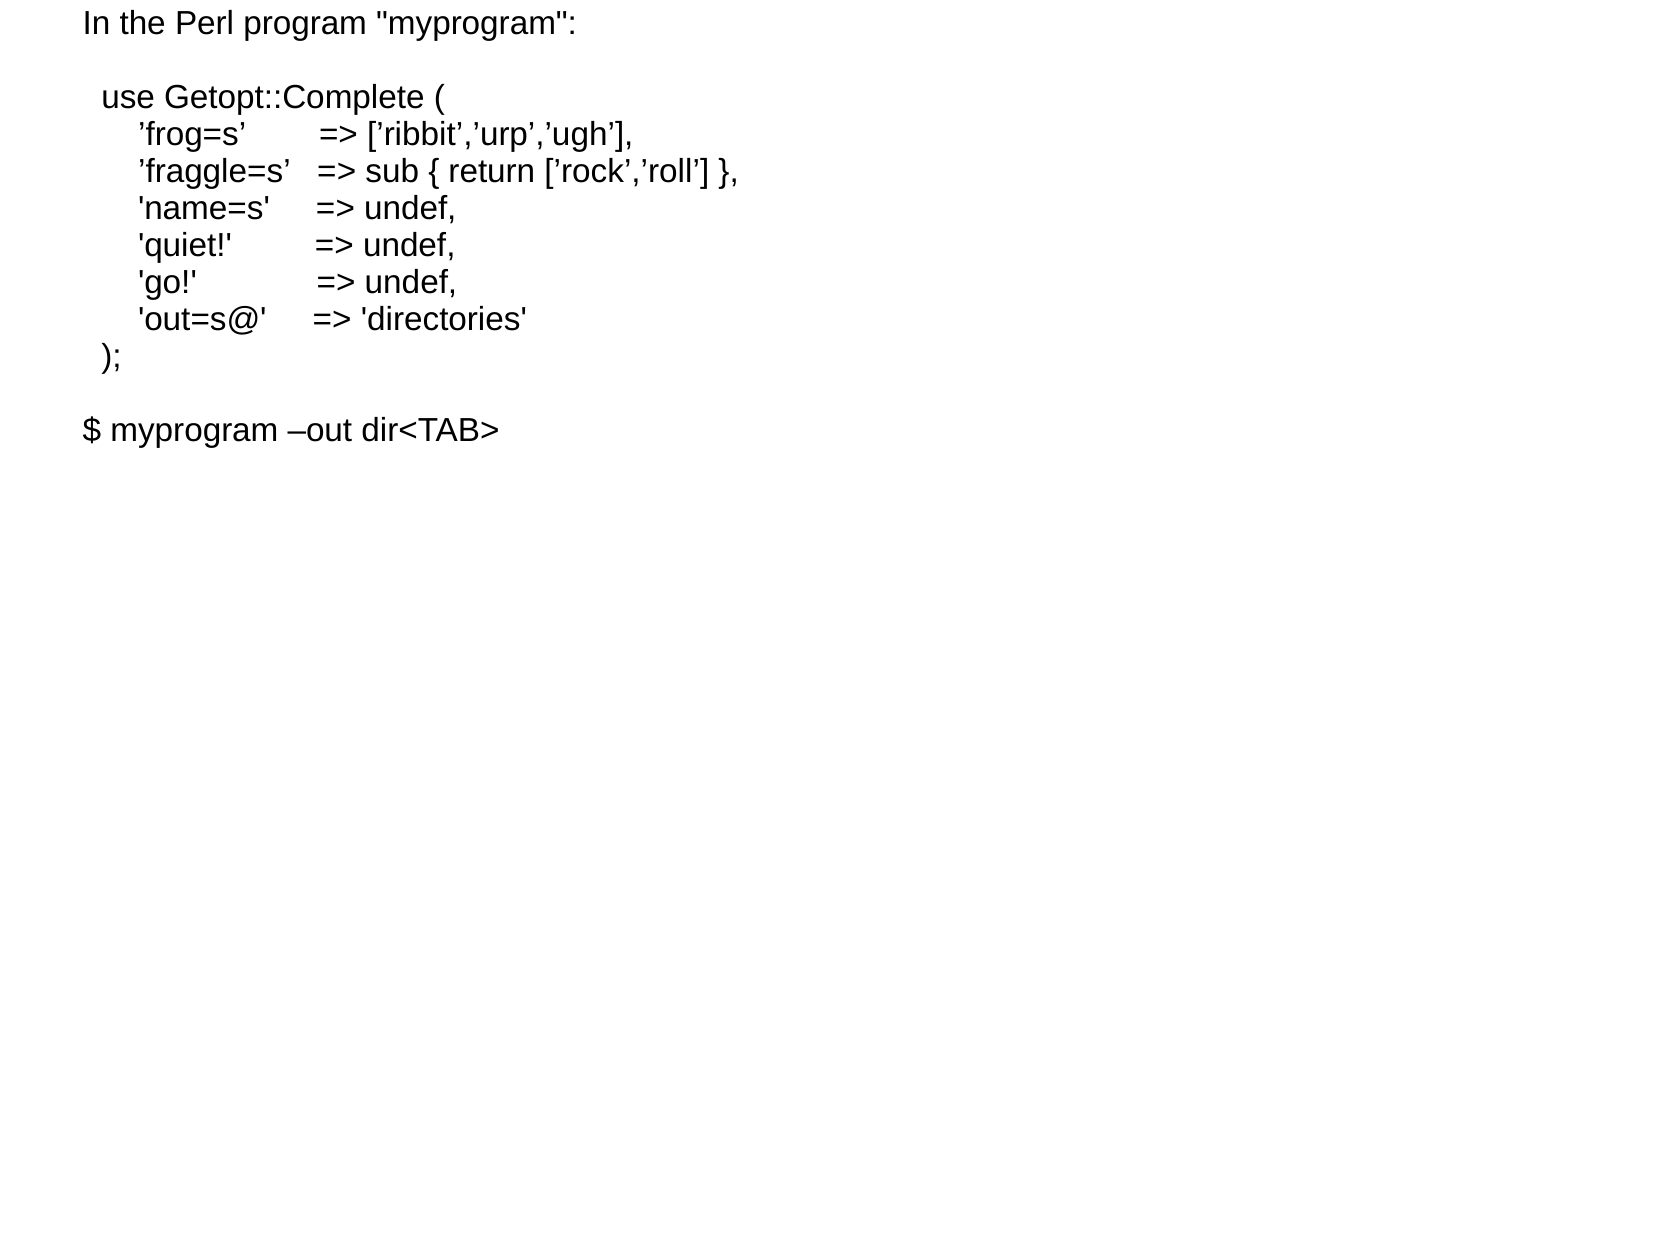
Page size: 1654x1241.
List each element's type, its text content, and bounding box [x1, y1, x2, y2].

subtitle In the Perl program "myprogram": use Getopt::Complete ( ’frog=s’ => [’ribbit’,’urp’,’ugh’], ’fraggle=s’ => sub { return [’rock’,’roll’] }, 'name=s' => undef, 'quiet!' => undef, 'go!' => undef, 'out=s@' => 'directories' ); $ myprogram –out dir<TAB> [82, 4, 1571, 1064]
